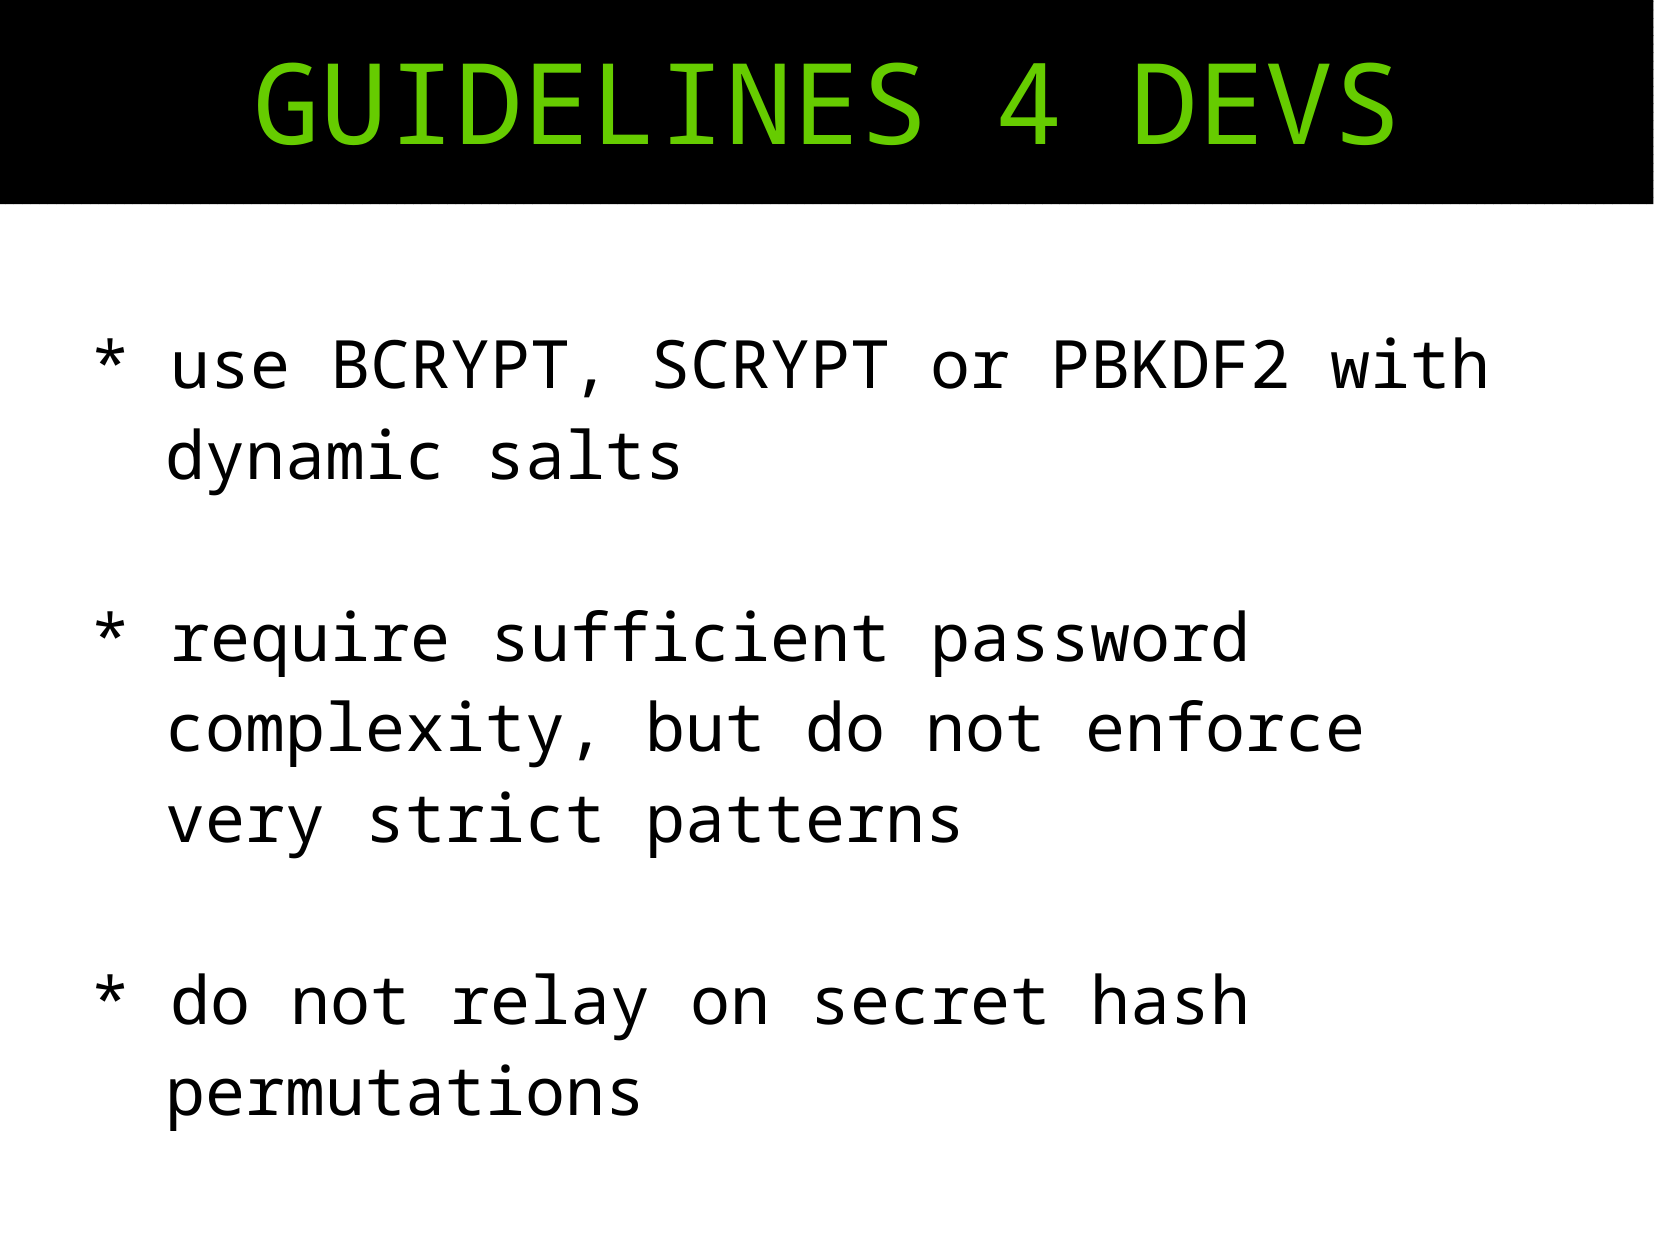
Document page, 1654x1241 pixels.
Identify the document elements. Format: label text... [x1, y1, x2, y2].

title GUIDELINES 4 DEVS [0, 0, 1654, 205]
subtitle * use BCRYPT, SCRYPT or PBKDF2 with dynamic salts * require sufficient password complexity, but do not enforce very strict patterns * do not relay on secret hash permutations [90, 305, 1621, 1146]
